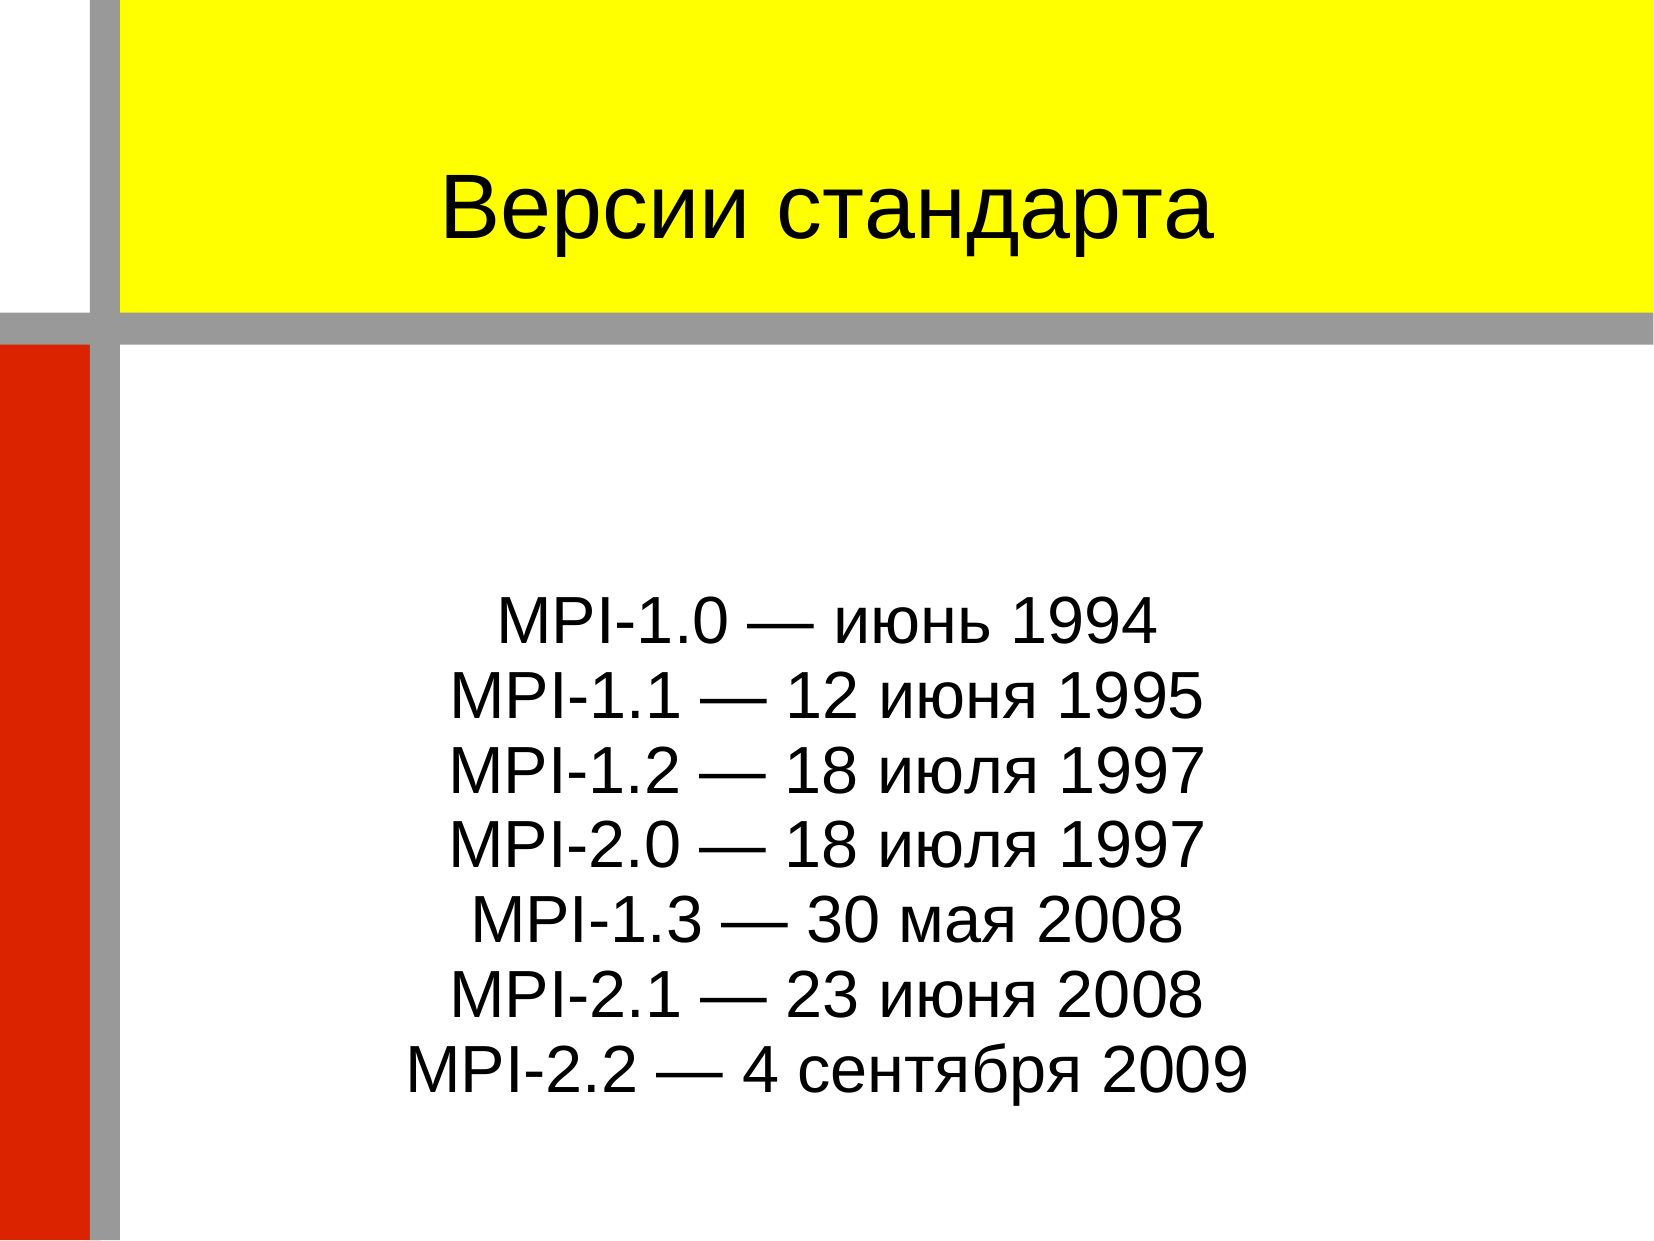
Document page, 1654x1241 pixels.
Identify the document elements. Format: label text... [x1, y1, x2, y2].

subtitle MPI-1.0 — июнь 1994 MPI-1.1 — 12 июня 1995 MPI-1.2 — 18 июля 1997 MPI-2.0 — 18 июля 1997 MPI-1.3 — 30 мая 2008 MPI-2.1 — 23 июня 2008 MPI-2.2 — 4 сентября 2009 [121, 391, 1534, 1241]
title Версии стандарта [121, 102, 1534, 311]
